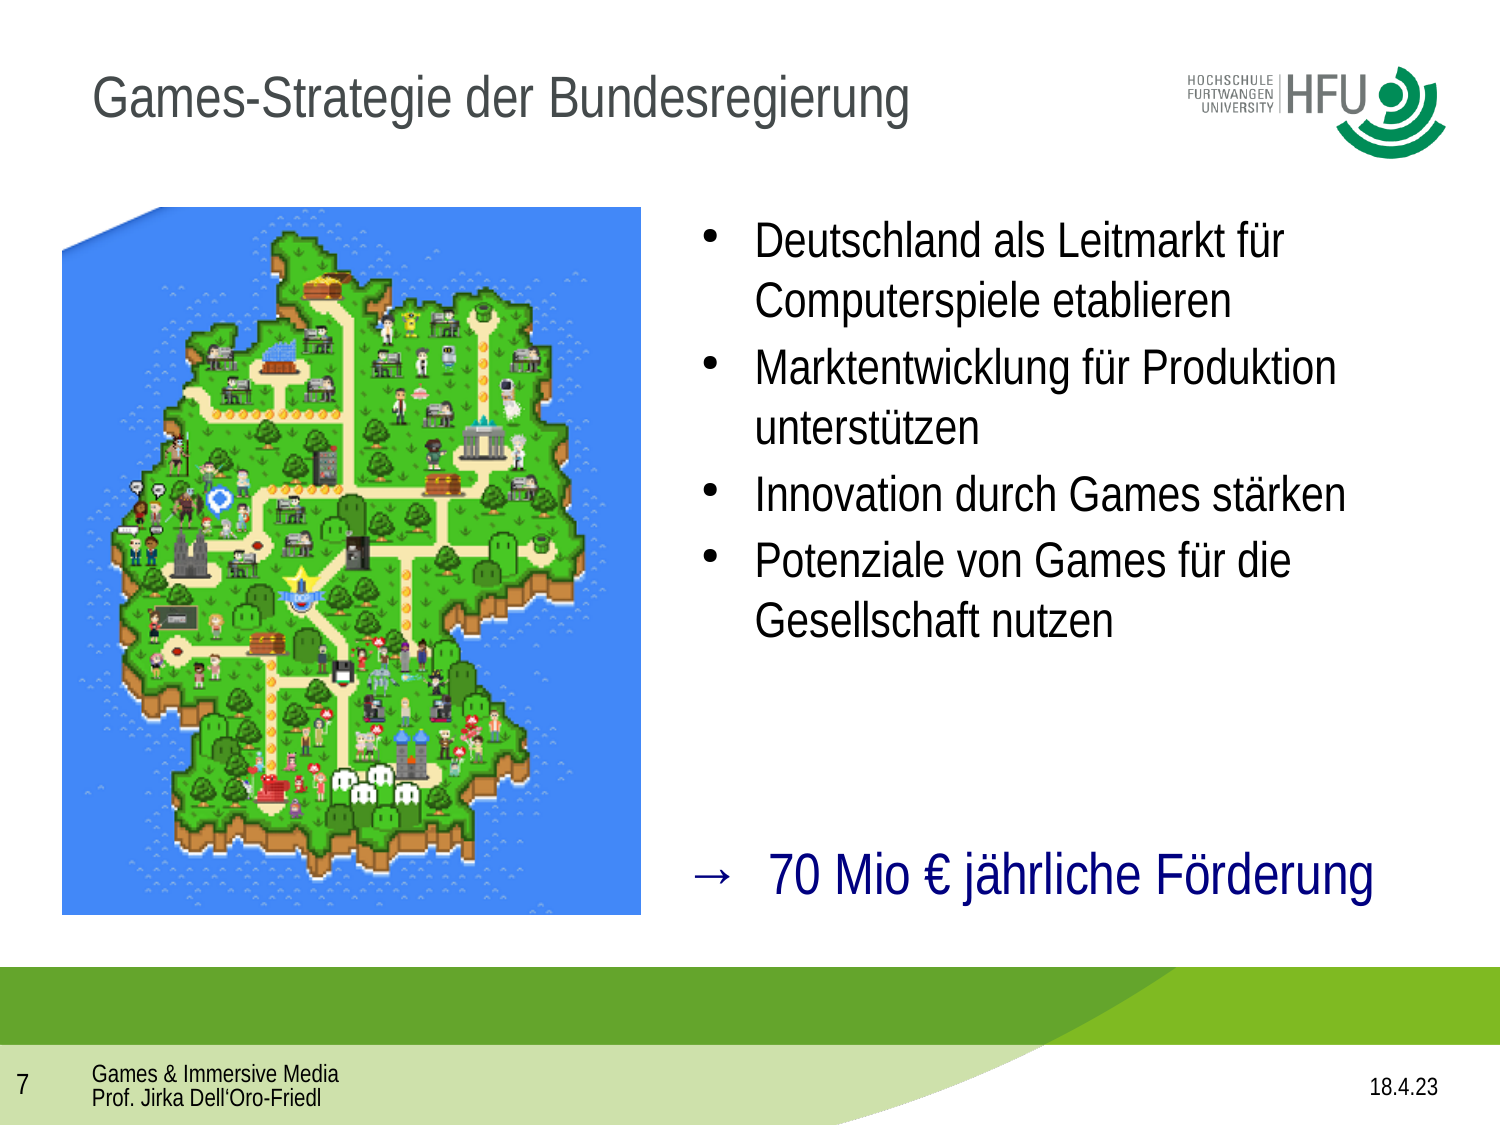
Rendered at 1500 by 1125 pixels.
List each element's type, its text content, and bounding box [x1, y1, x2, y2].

list Deutschland als Leitmarkt für Computerspiele etablieren Marktentwicklung für Produktion unterstützen Innovation durch Games stärken Potenziale von Games für die Gesellschaft nutzen → 70 Mio € jährliche Förderung [668, 200, 1412, 681]
picture [62, 207, 641, 915]
title Games-Strategie der Bundesregierung [77, 64, 1353, 153]
picture [0, 967, 1500, 1125]
picture [1166, 53, 1454, 164]
